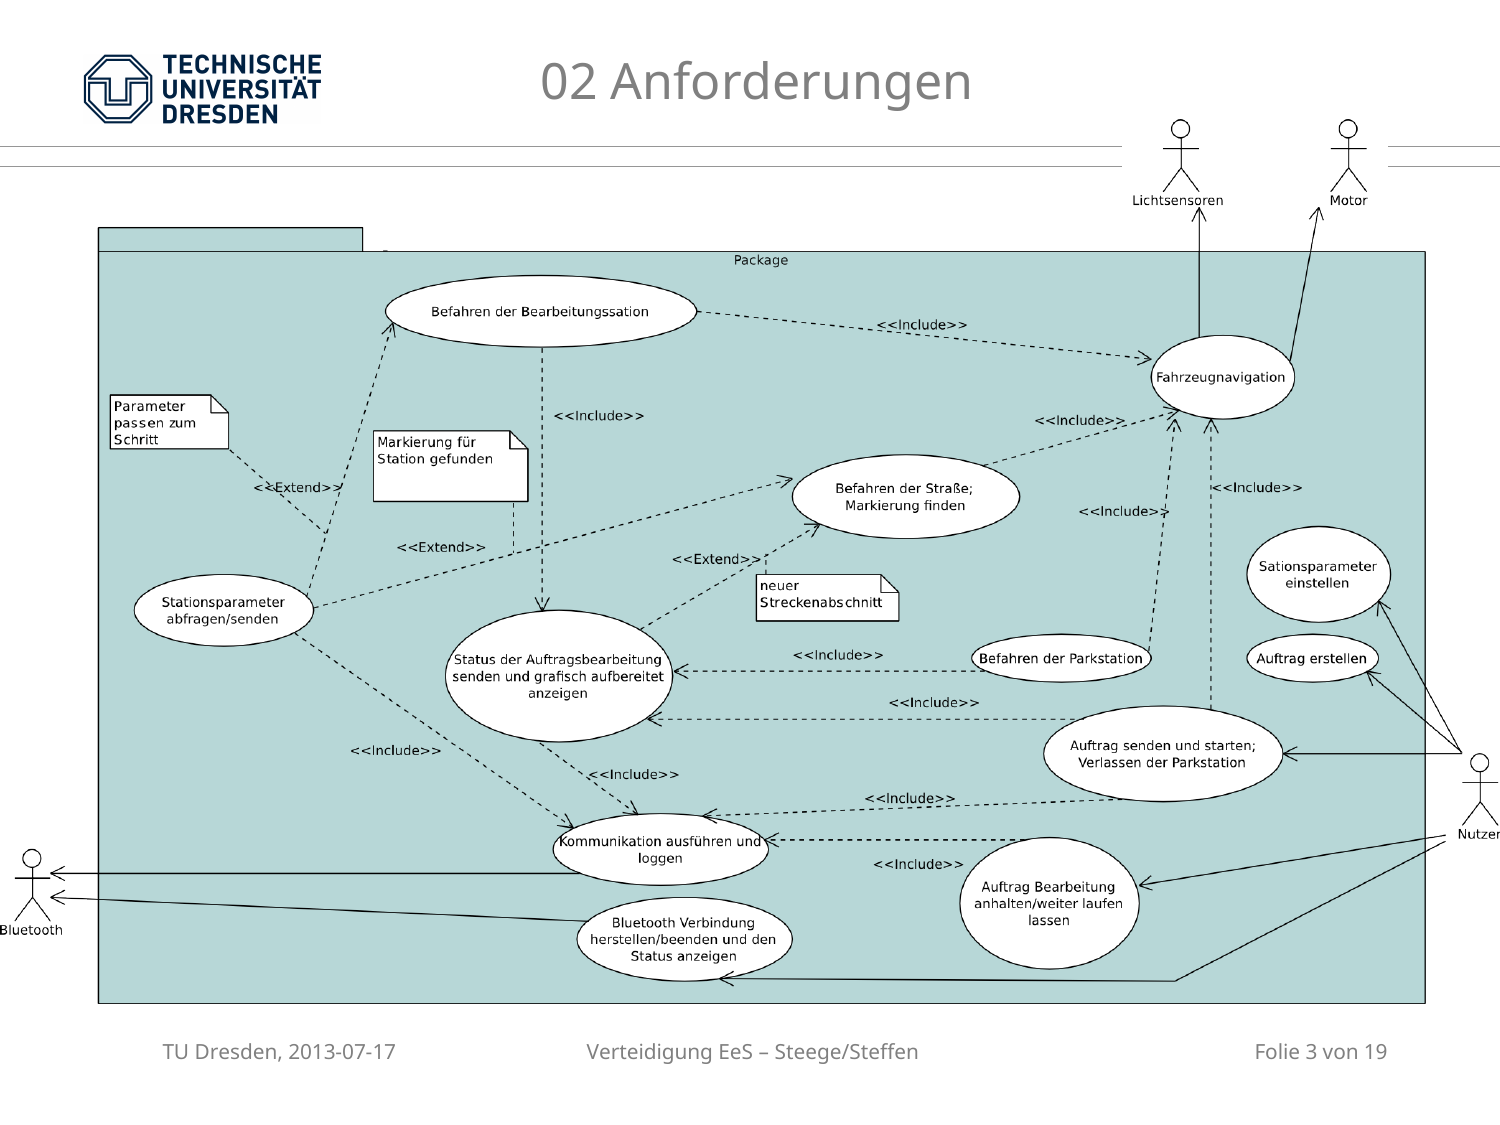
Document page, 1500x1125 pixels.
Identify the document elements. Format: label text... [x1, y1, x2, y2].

picture [0, 54, 1500, 1004]
title 02 Anforderungen [540, 41, 1500, 119]
